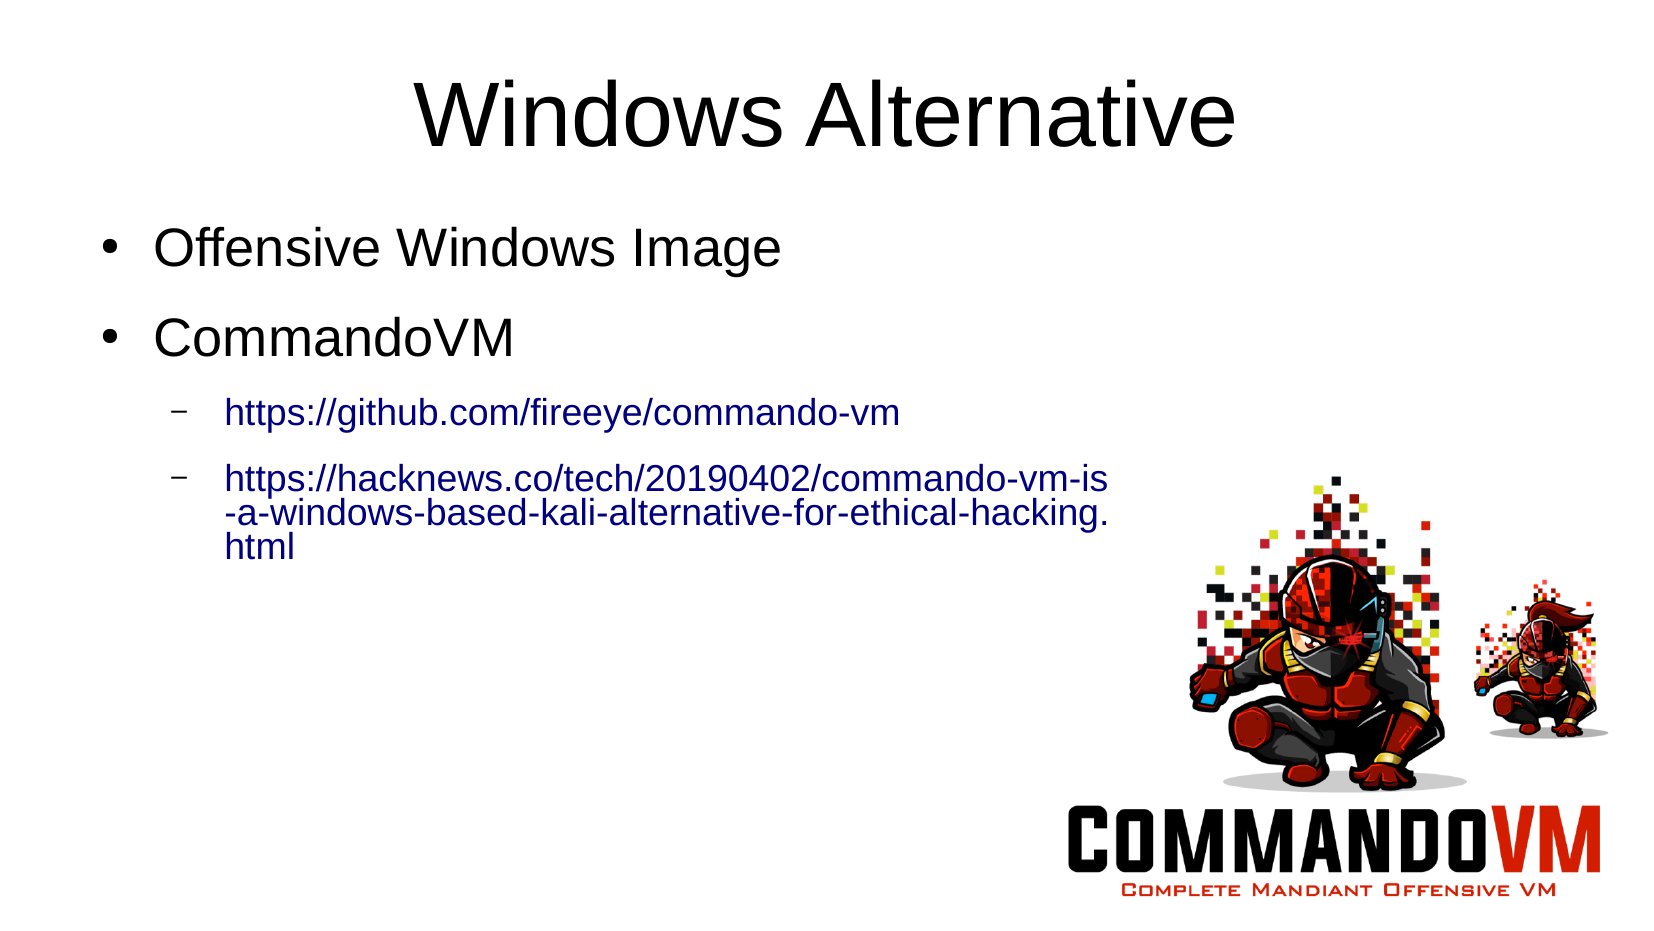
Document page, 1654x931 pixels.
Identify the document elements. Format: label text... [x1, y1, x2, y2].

title Windows Alternative [82, 37, 1571, 193]
list Offensive Windows Image CommandoVM https://github.com/fireeye/commando-vm https://hacknews.co/tech/20190402/commando-vm-is-a-windows-based-kali-alternative-for-ethical-hacking.html [82, 217, 1111, 758]
picture [1017, 440, 1654, 931]
